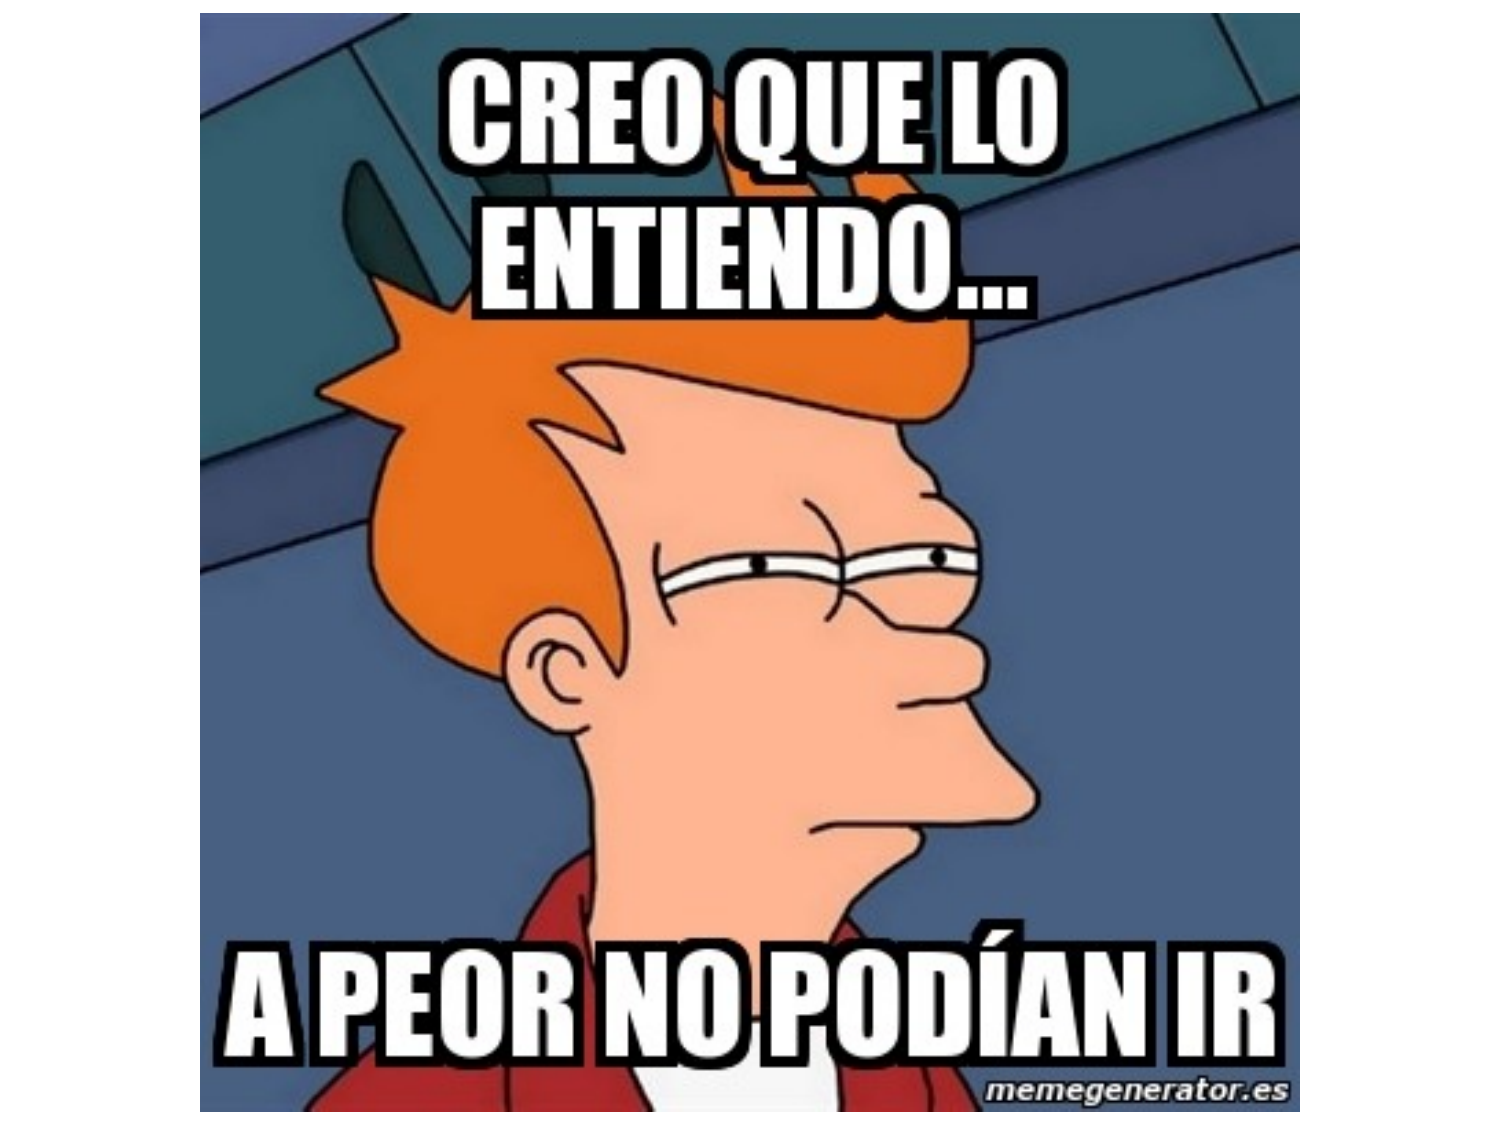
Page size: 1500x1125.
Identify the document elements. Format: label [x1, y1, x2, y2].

picture [200, 13, 1300, 1112]
